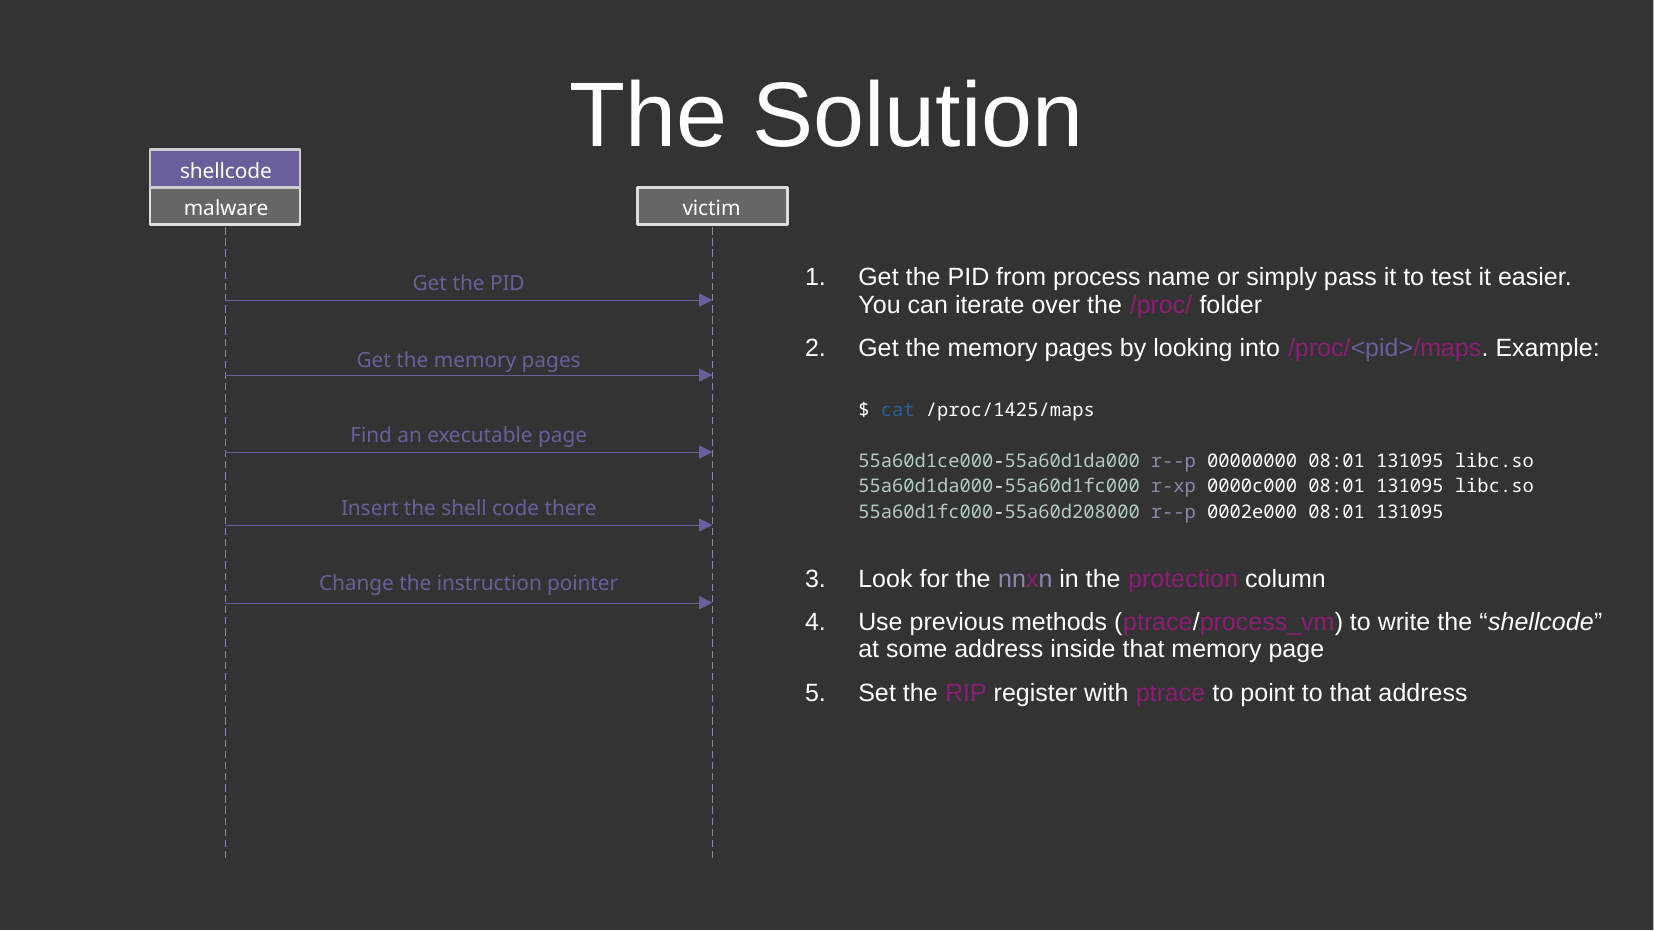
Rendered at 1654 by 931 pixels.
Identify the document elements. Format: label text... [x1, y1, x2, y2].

title The Solution [82, 37, 1571, 193]
text_box Get the memory pages [300, 339, 638, 380]
text_box Get the PID [300, 262, 638, 303]
text_box [150, 149, 301, 225]
text_box [768, 187, 788, 225]
text_box Change the instruction pointer [300, 562, 638, 603]
text_box victim [655, 187, 768, 228]
text_box [637, 187, 655, 225]
text_box shellcode [169, 150, 283, 191]
text_box Find an executable page [300, 414, 638, 455]
list Get the PID from process name or simply pass it to test it easier. You can iterate over the /proc/ folder Get the memory pages by looking into /proc/<pid>/maps. Example: $ cat /proc/1425/maps 55a60d1ce000-55a60d1da000 r--p 00000000 08:01 131095 libc.so 55a60d1da000-55a60d1fc000 r-xp 0000c000 08:01 131095 libc.so 55a60d1fc000-55a60d208000 r--p 0002e000 08:01 131095 Look for the nnxn in the protection column Use previous methods (ptrace/process_vm) to write the “shellcode” at some address inside that memory page Set the RIP register with ptrace to point to that address [787, 262, 1613, 901]
text_box Insert the shell code there [300, 487, 638, 528]
text_box malware [169, 191, 283, 228]
